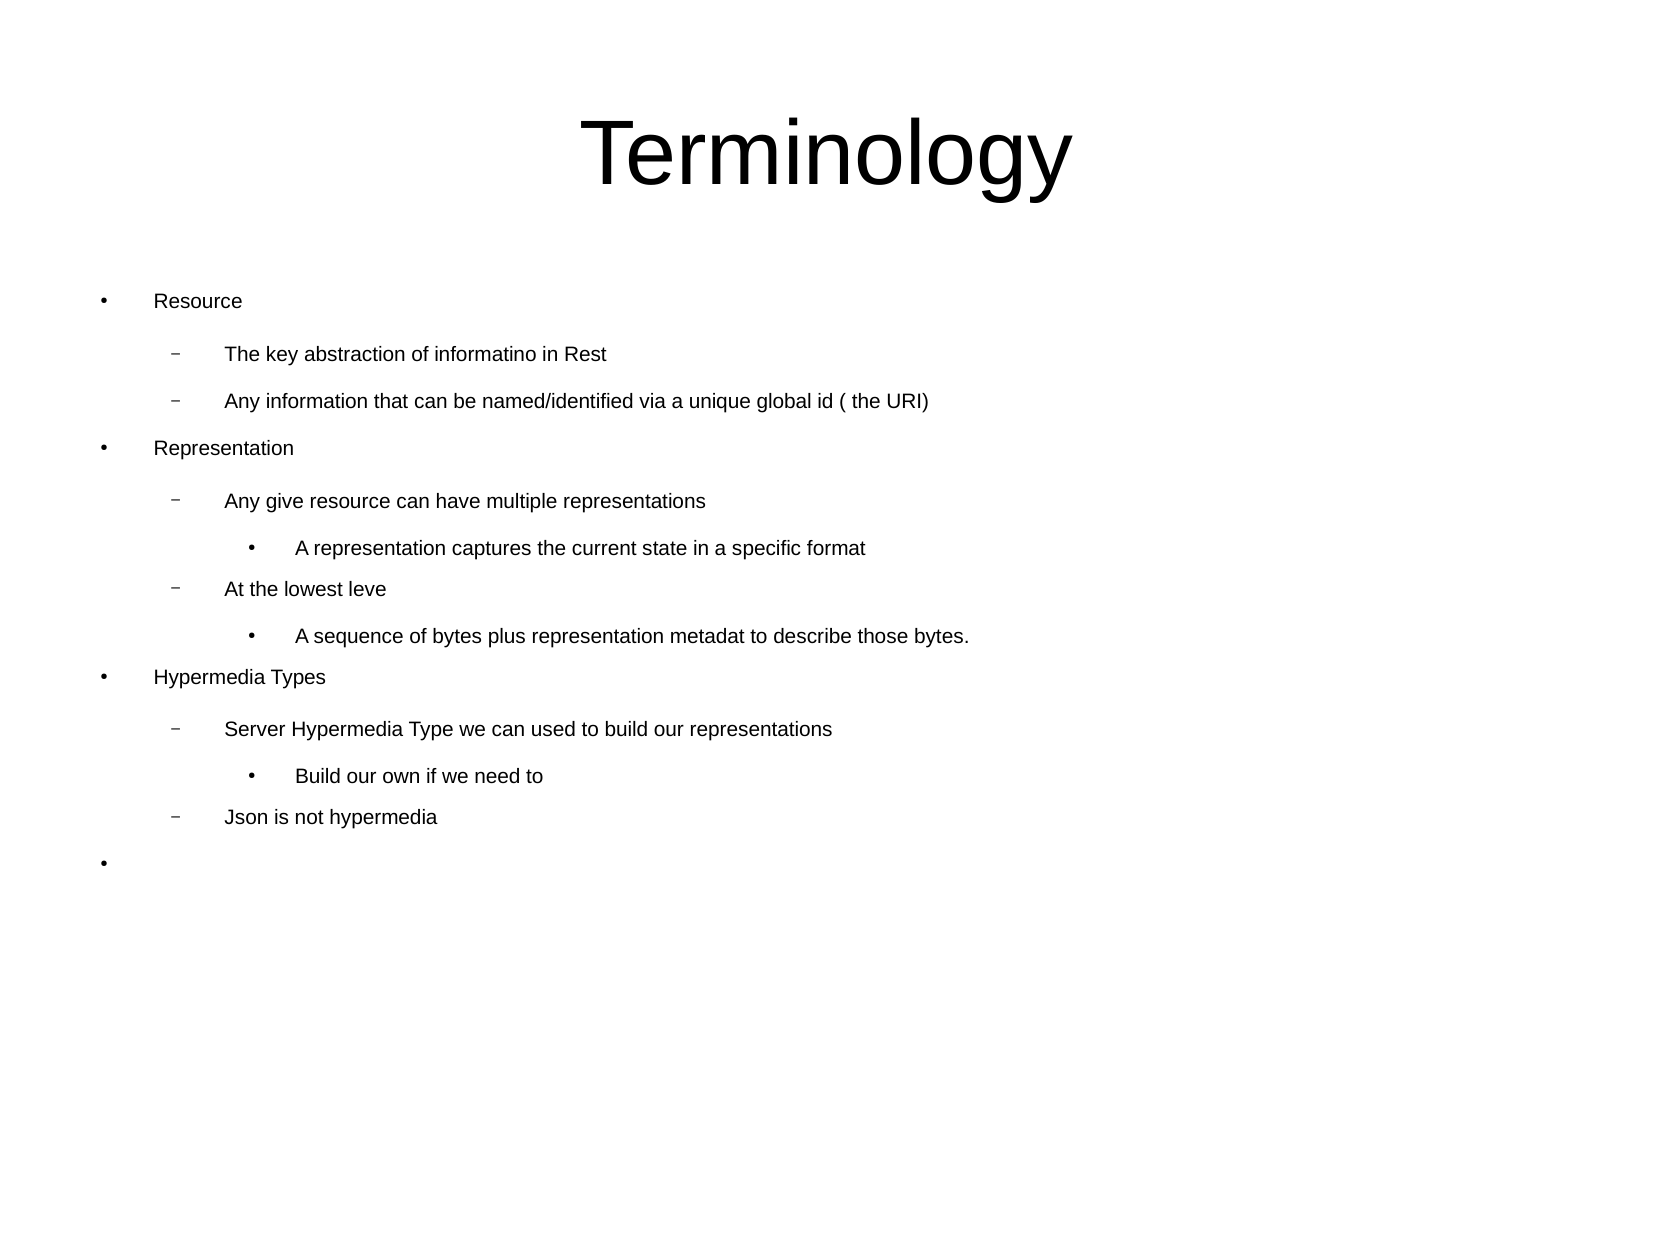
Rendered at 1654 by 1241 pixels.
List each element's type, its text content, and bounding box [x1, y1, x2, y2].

title Terminology [82, 49, 1571, 257]
list Resource The key abstraction of informatino in Rest Any information that can be named/identified via a unique global id ( the URI) Representation Any give resource can have multiple representations A representation captures the current state in a specific format At the lowest leve A sequence of bytes plus representation metadat to describe those bytes. Hypermedia Types Server Hypermedia Type we can used to build our representations Build our own if we need to Json is not hypermedia [82, 290, 1571, 1010]
